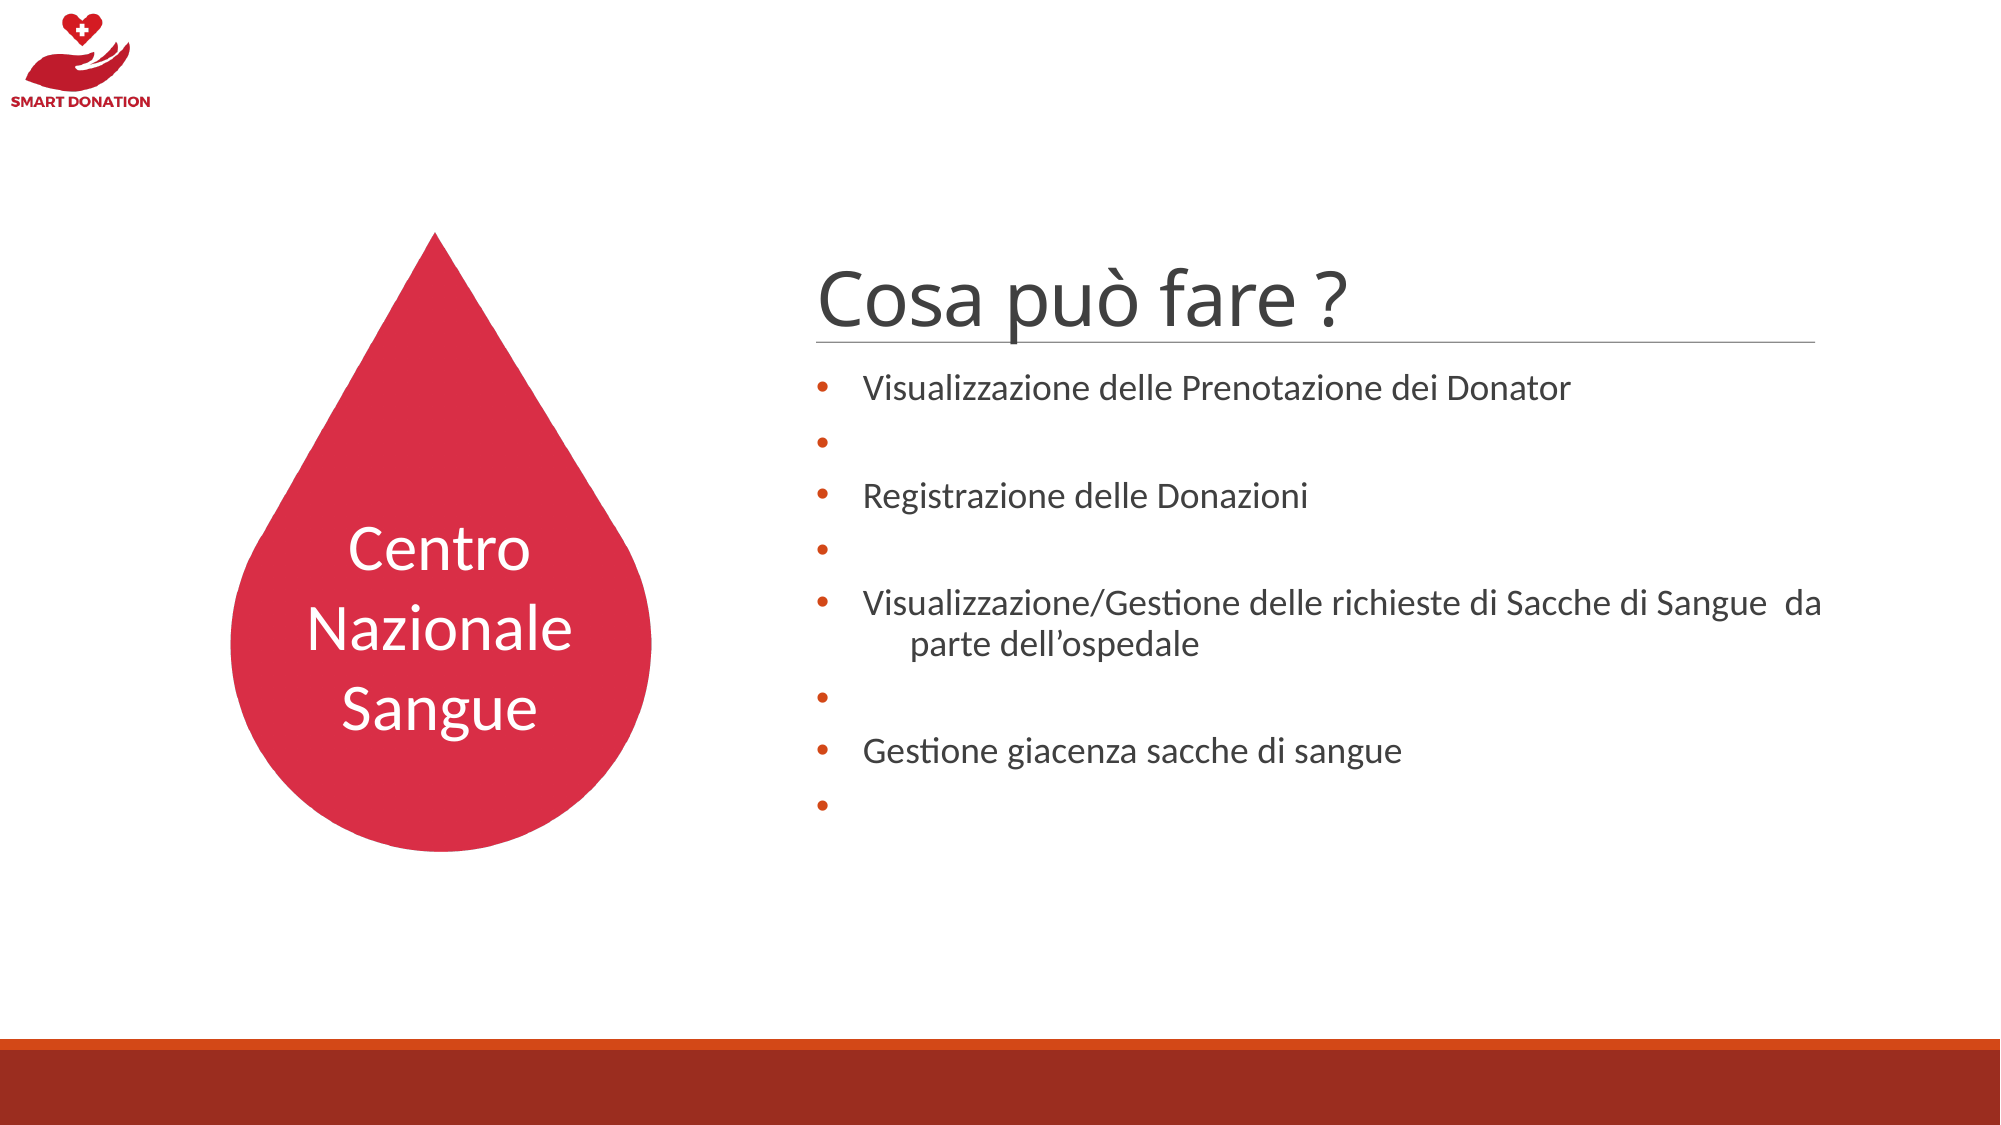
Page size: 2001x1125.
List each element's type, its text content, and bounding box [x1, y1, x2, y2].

text_box [0, 0, 2000, 1125]
text_box Centro Nazionale Sangue [274, 496, 608, 755]
text_box Cosa può fare ? [801, 214, 1475, 350]
picture [103, 212, 761, 870]
text_box Visualizzazione delle Prenotazione dei Donator Registrazione delle Donazioni Visualizzazione/Gestione delle richieste di Sacche di Sangue da parte dell’ospedale Gestione giacenza sacche di sangue [816, 360, 1895, 963]
picture [2, 2, 157, 121]
